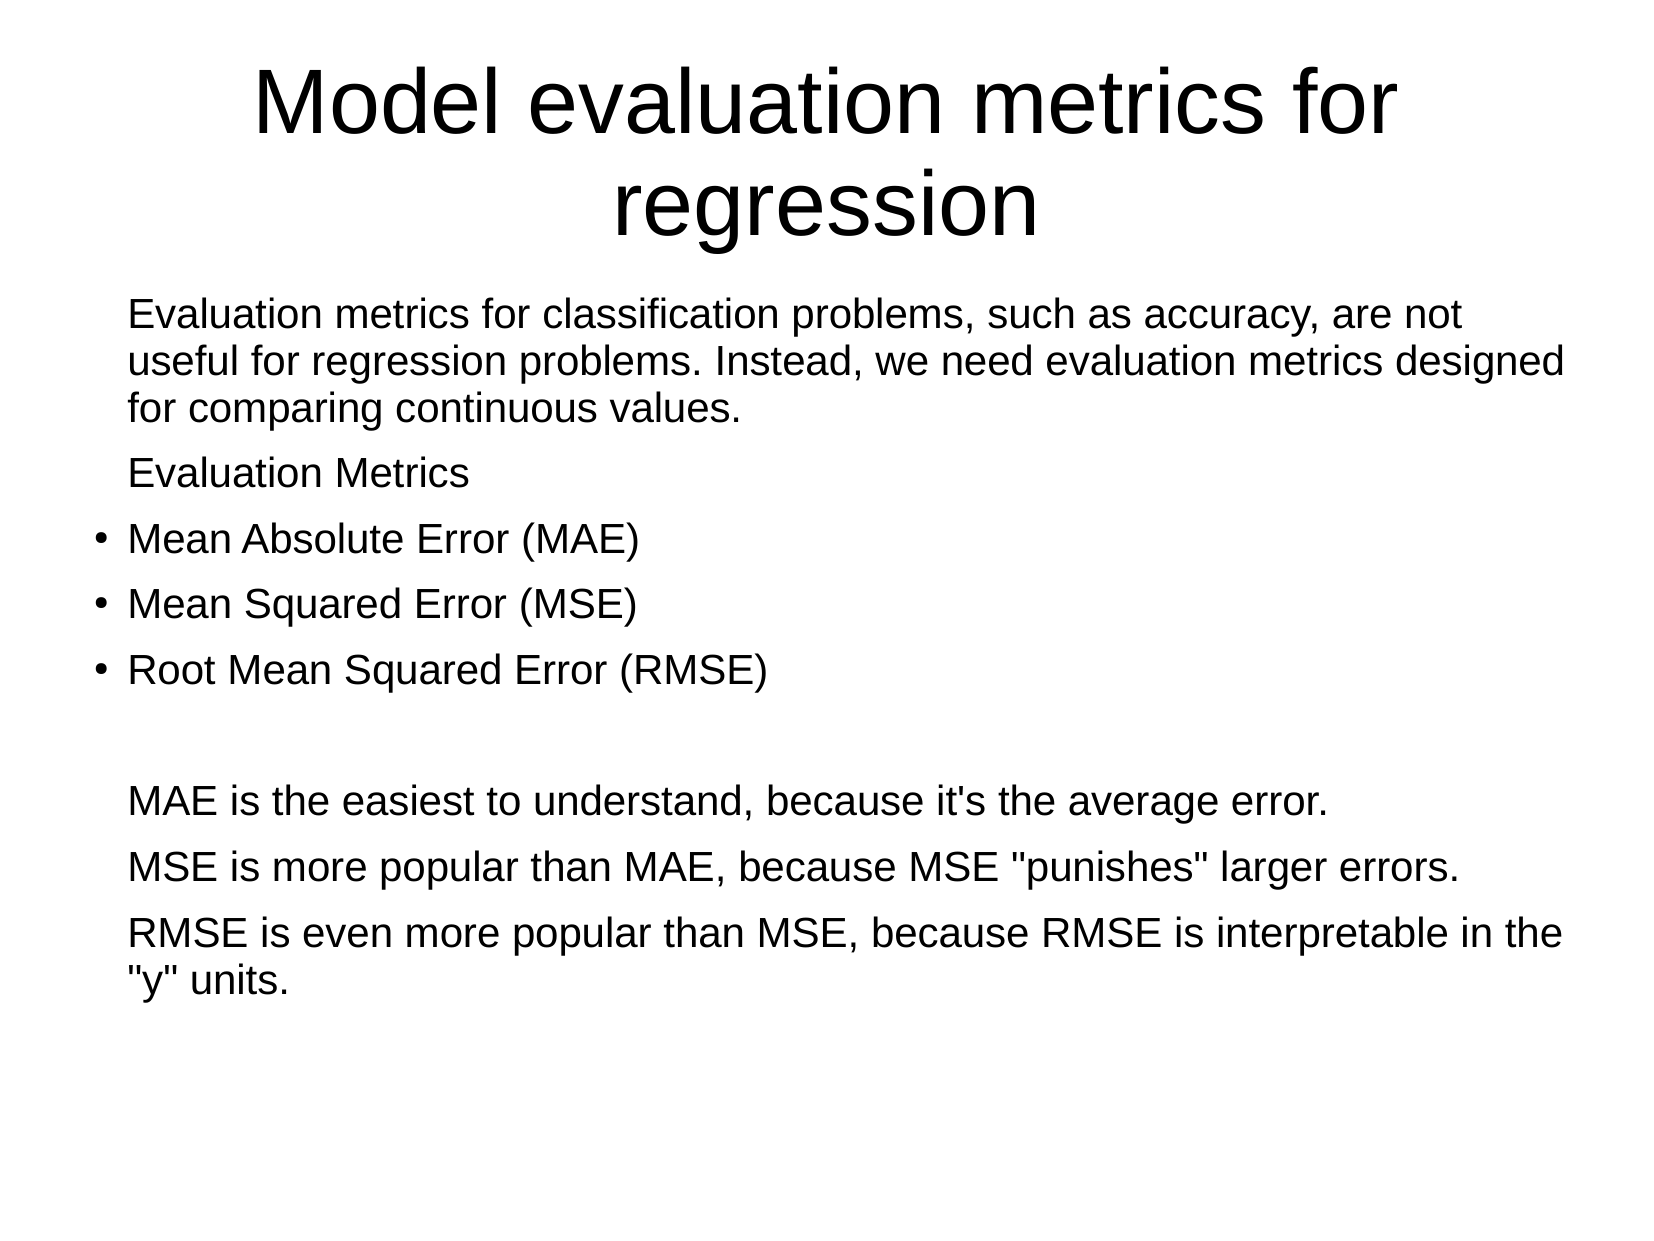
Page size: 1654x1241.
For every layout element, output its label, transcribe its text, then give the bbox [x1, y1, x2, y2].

list Evaluation metrics for classification problems, such as accuracy, are not useful for regression problems. Instead, we need evaluation metrics designed for comparing continuous values. Evaluation Metrics Mean Absolute Error (MAE) Mean Squared Error (MSE) Root Mean Squared Error (RMSE) MAE is the easiest to understand, because it's the average error. MSE is more popular than MAE, because MSE "punishes" larger errors. RMSE is even more popular than MSE, because RMSE is interpretable in the "y" units. [82, 290, 1571, 1010]
title Model evaluation metrics for regression [82, 49, 1571, 257]
